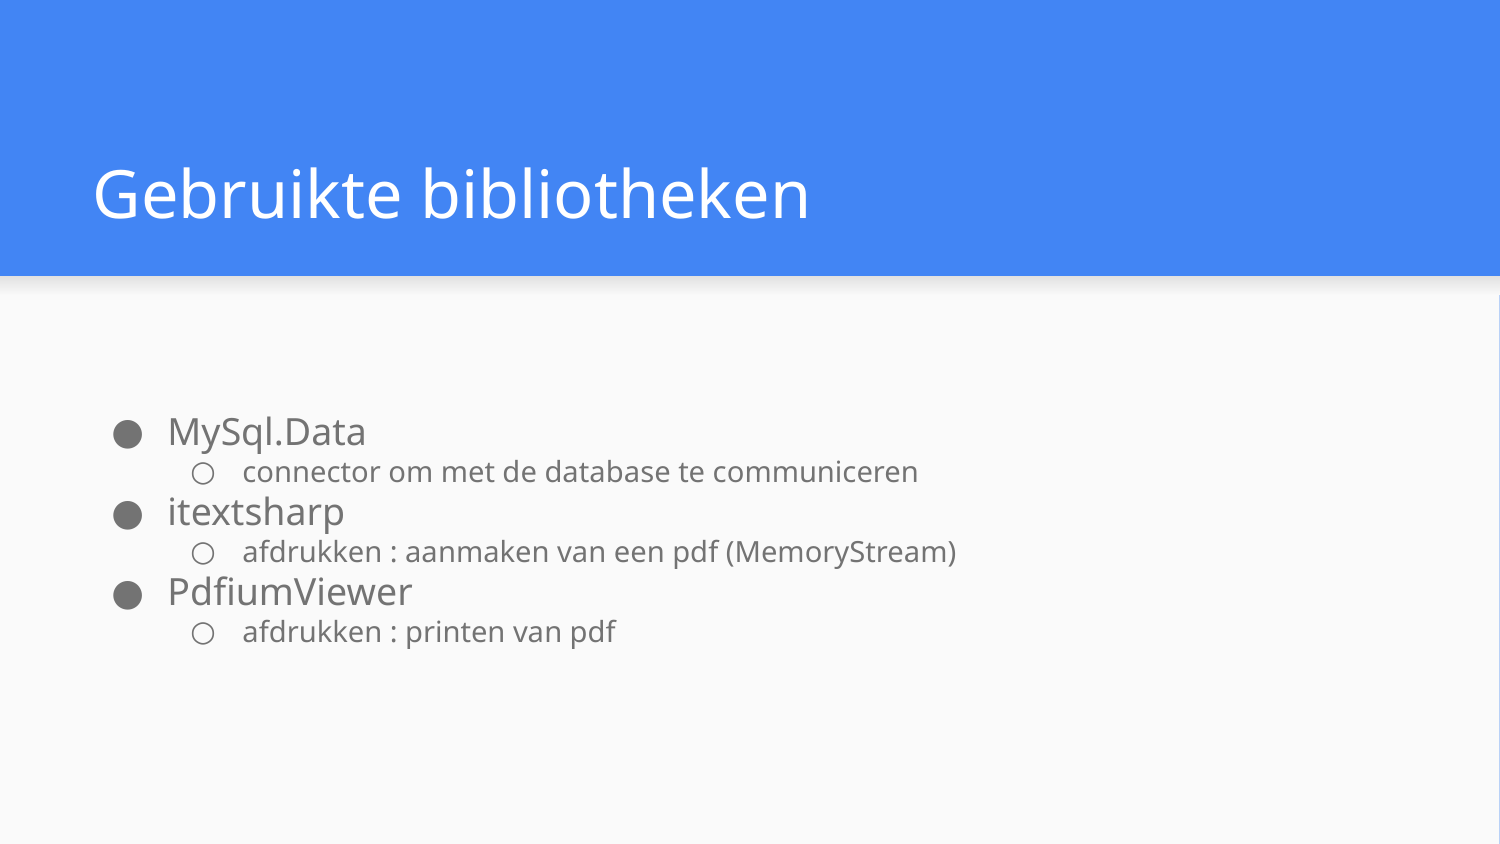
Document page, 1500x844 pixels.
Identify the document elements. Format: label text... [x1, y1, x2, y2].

title Gebruikte bibliotheken [77, 121, 1427, 248]
list MySql.Data connector om met de database te communiceren itextsharp afdrukken : aanmaken van een pdf (MemoryStream) PdfiumViewer afdrukken : printen van pdf [77, 314, 1427, 760]
